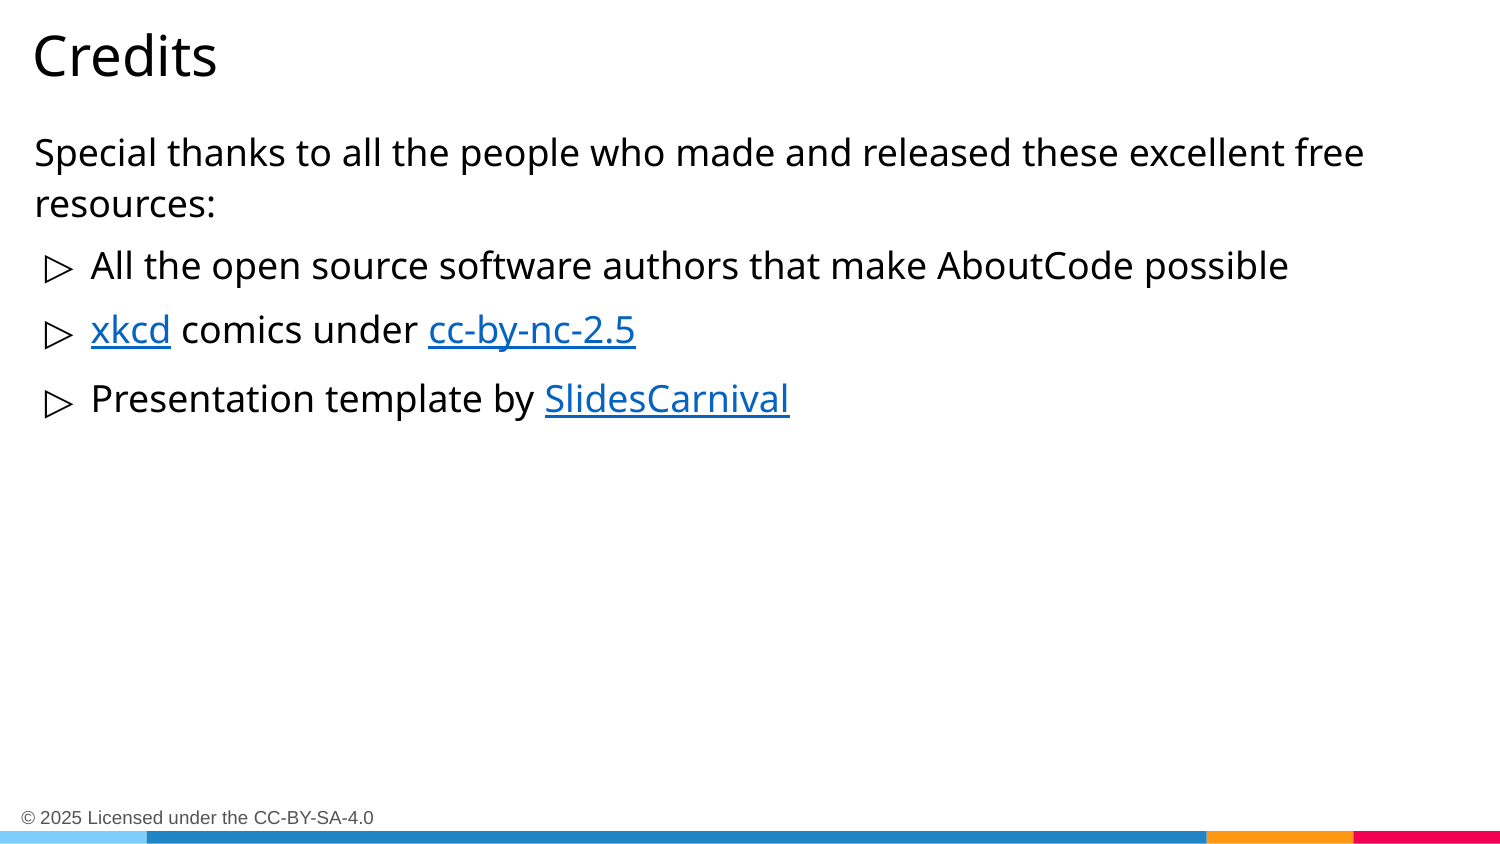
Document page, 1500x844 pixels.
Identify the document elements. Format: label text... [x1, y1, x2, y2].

title Credits [21, 15, 1354, 100]
list Special thanks to all the people who made and released these excellent free resources: All the open source software authors that make AboutCode possible xkcd comics under cc-by-nc-2.5 Presentation template by SlidesCarnival [23, 110, 1487, 803]
